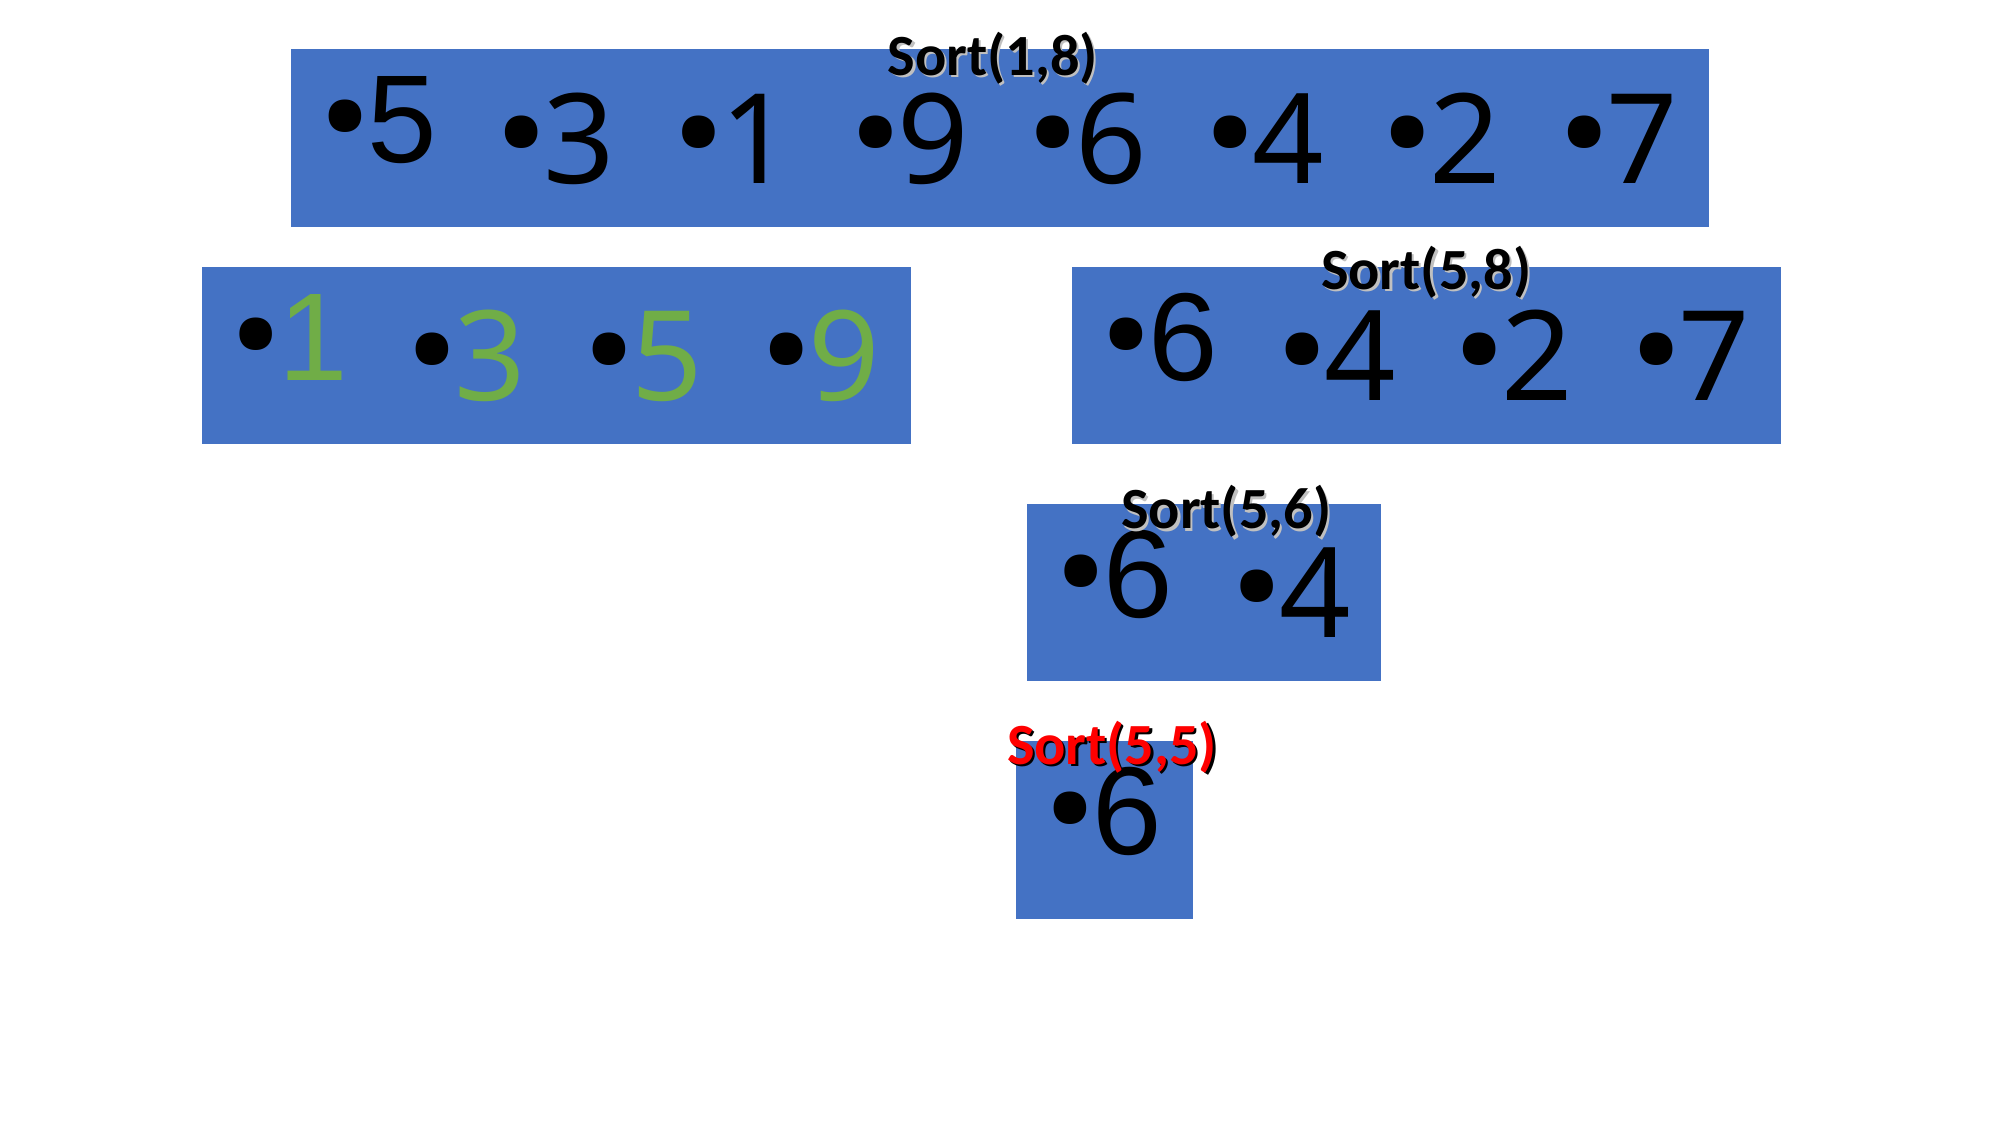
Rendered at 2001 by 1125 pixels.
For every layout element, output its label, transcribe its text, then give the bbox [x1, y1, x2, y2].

table_header 7 [1531, 49, 1709, 227]
table_header 1 [202, 267, 379, 444]
table_header 4 [1293, 559, 1325, 607]
table_header 7 [1604, 267, 1781, 444]
table_header 9 [914, 102, 951, 141]
table_header 4 [1249, 267, 1426, 444]
table_header 5 [291, 49, 468, 227]
text_box Sort(1,8) [873, 9, 1113, 94]
table_header 6 [1016, 784, 1193, 919]
table_header 6 [1000, 49, 1177, 227]
table_header 6 [1110, 807, 1145, 846]
text_box Sort(5,5) [992, 699, 1232, 784]
table_header 9 [733, 267, 911, 444]
table_header 6 [1093, 136, 1130, 175]
table_header 3 [468, 49, 646, 227]
table_header 6 [1121, 570, 1156, 609]
table_header 4 [1177, 49, 1354, 227]
table_header 2 [1426, 267, 1604, 444]
text_box Sort(5,6) [1106, 463, 1347, 548]
text_box Sort(5,8) [1306, 224, 1547, 309]
table_header 5 [556, 267, 733, 444]
table_header 9 [823, 49, 1000, 227]
table_header 2 [1354, 49, 1531, 224]
table_header 3 [379, 267, 556, 444]
table_header 6 [1072, 267, 1249, 444]
table_header 1 [646, 49, 823, 227]
table_header 6 [1027, 504, 1204, 681]
table_header 4 [1204, 504, 1381, 681]
